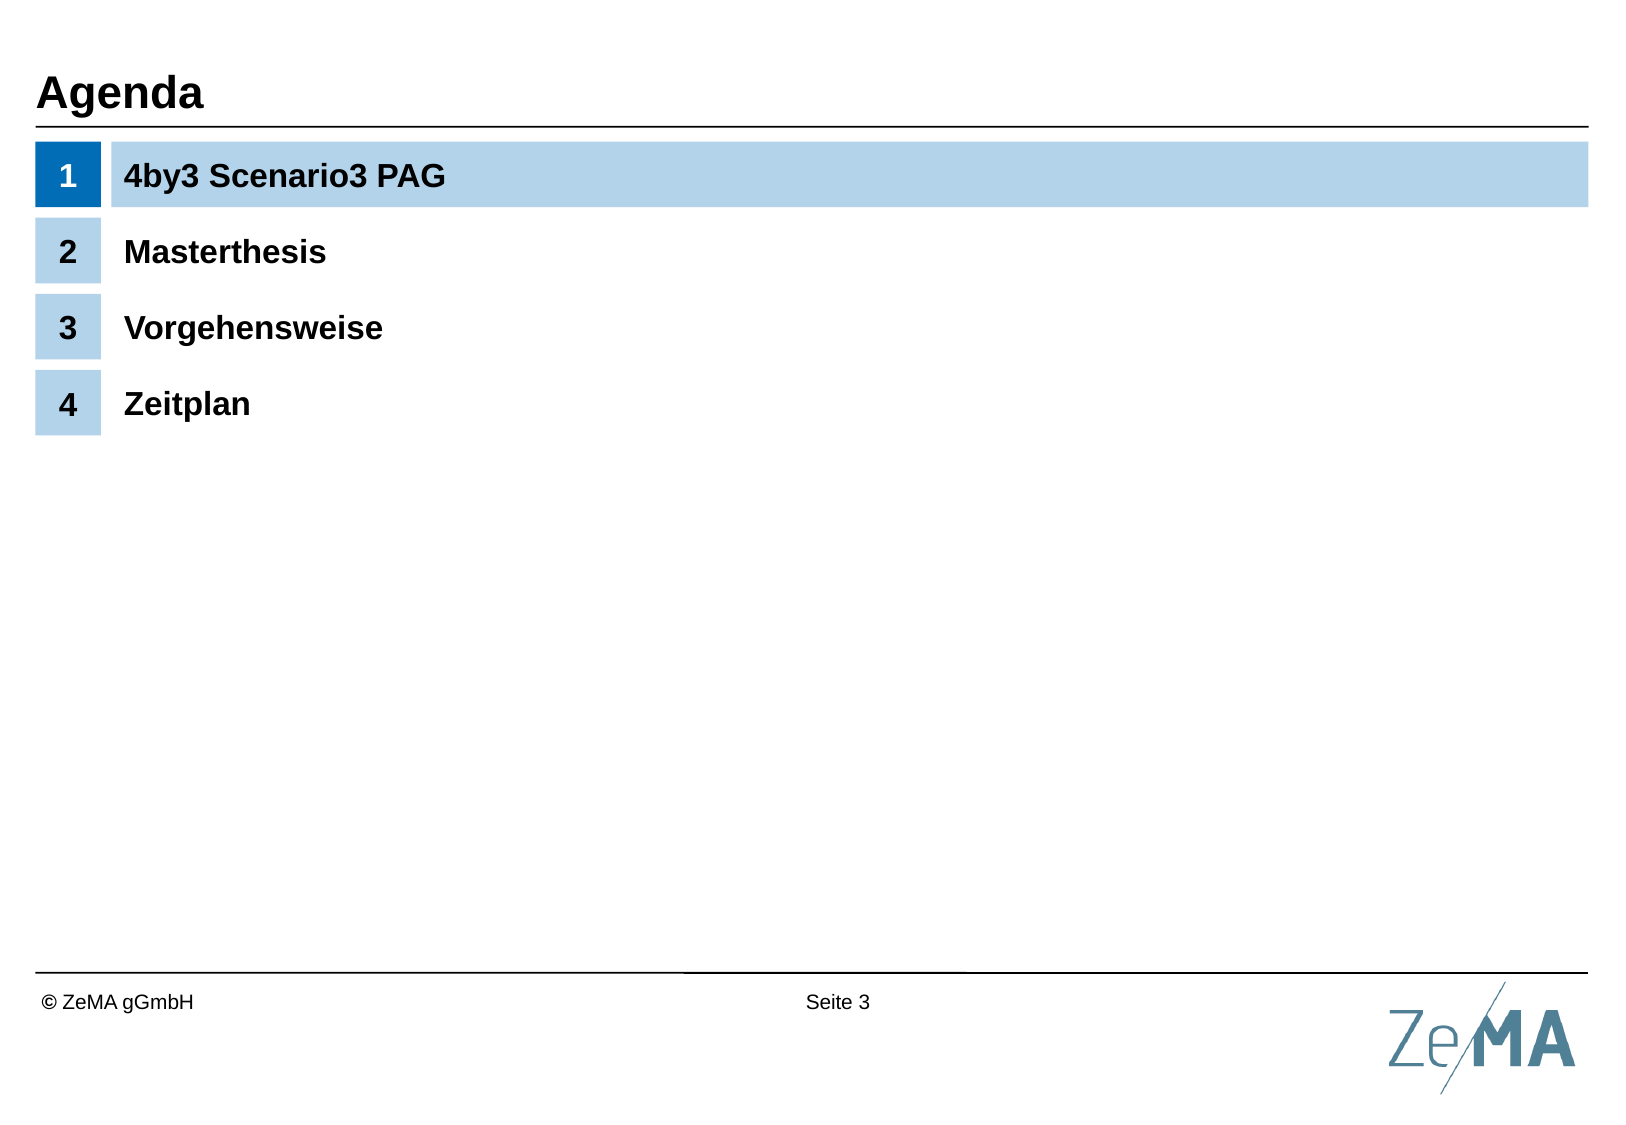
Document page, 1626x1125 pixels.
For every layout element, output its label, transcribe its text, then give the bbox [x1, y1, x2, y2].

picture [1379, 981, 1584, 1095]
text_box 3 [35, 293, 101, 360]
text_box [451, 141, 1589, 208]
text_box Zeitplan [111, 369, 451, 436]
title Agenda [35, 0, 1589, 118]
text_box 2 [35, 217, 101, 284]
text_box Vorgehensweise [111, 293, 451, 360]
text_box 4by3 Scenario3 PAG [111, 141, 451, 208]
text_box Masterthesis [111, 217, 451, 284]
text_box 1 [35, 141, 101, 208]
text_box 4 [35, 369, 101, 436]
